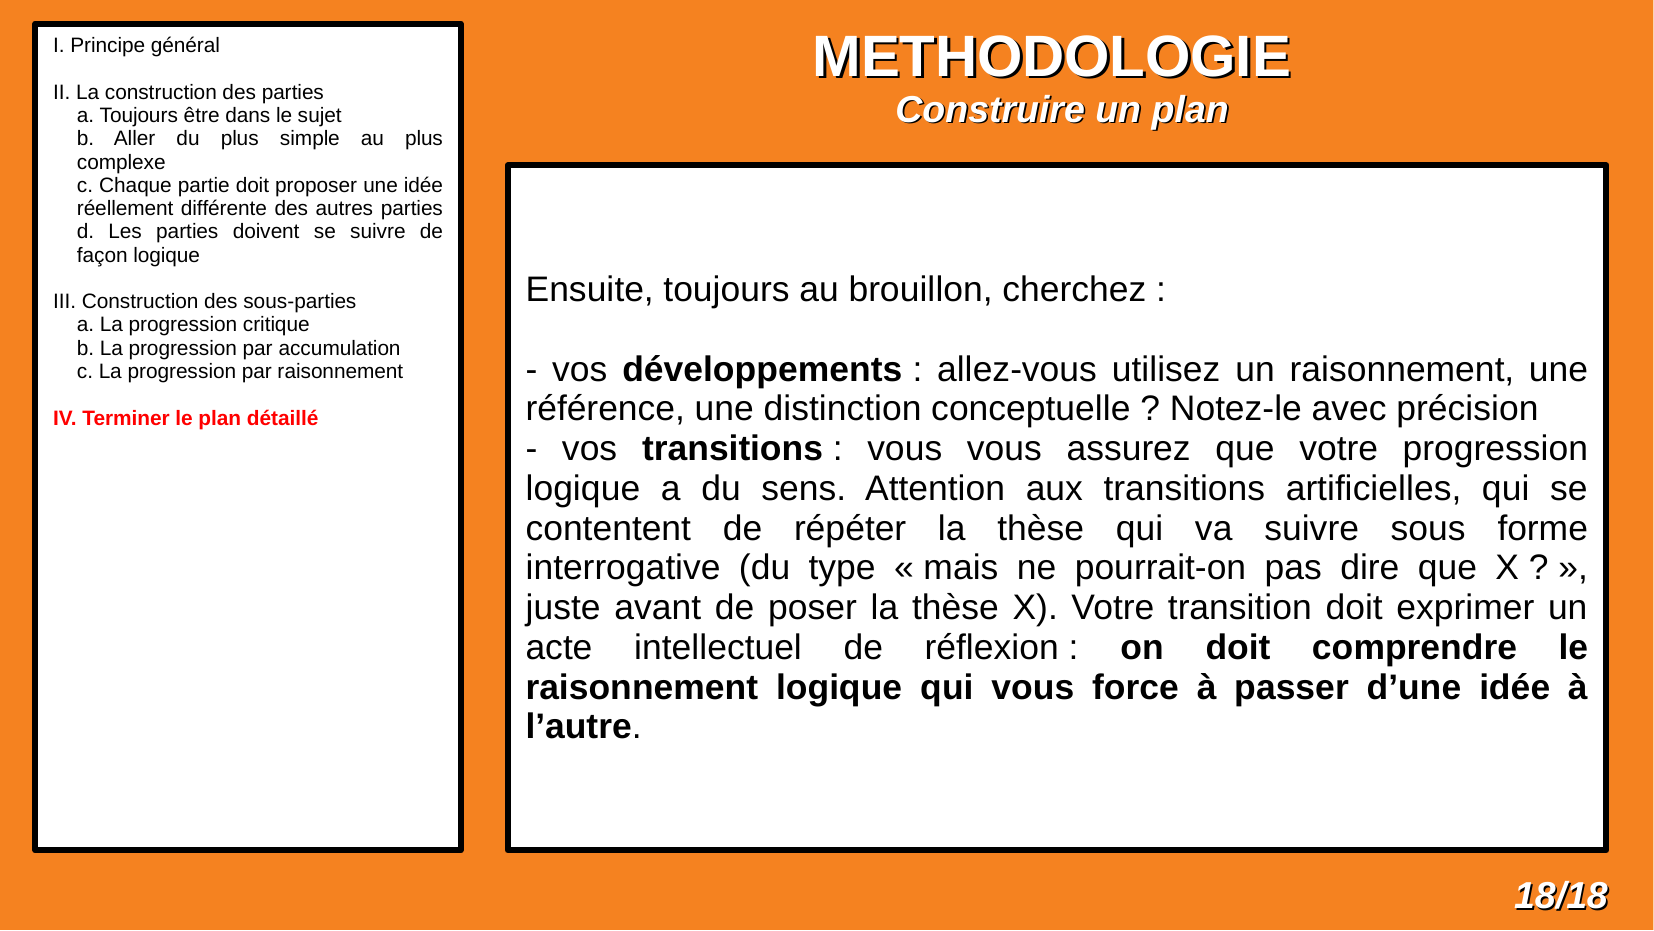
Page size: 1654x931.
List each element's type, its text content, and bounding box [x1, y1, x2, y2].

text_box Ensuite, toujours au brouillon, cherchez : - vos développements : allez-vous utilisez un raisonnement, une référence, une distinction conceptuelle ? Notez-le avec précision - vos transitions : vous vous assurez que votre progression logique a du sens. Attention aux transitions artificielles, qui se contentent de répéter la thèse qui va suivre sous forme interrogative (du type « mais ne pourrait-on pas dire que X ? », juste avant de poser la thèse X). Votre transition doit exprimer un acte intellectuel de réflexion : on doit comprendre le raisonnement logique qui vous force à passer d’une idée à l’autre. [507, 165, 1607, 851]
text_box METHODOLOGIE Construire un plan [507, 0, 1607, 154]
text_box <numéro>/18 [1464, 867, 1623, 931]
text_box I. Principe général II. La construction des parties a. Toujours être dans le sujet b. Aller du plus simple au plus complexe c. Chaque partie doit proposer une idée réellement différente des autres parties d. Les parties doivent se suivre de façon logique III. Construction des sous-parties a. La progression critique b. La progression par accumulation c. La progression par raisonnement IV. Terminer le plan détaillé [35, 23, 461, 851]
